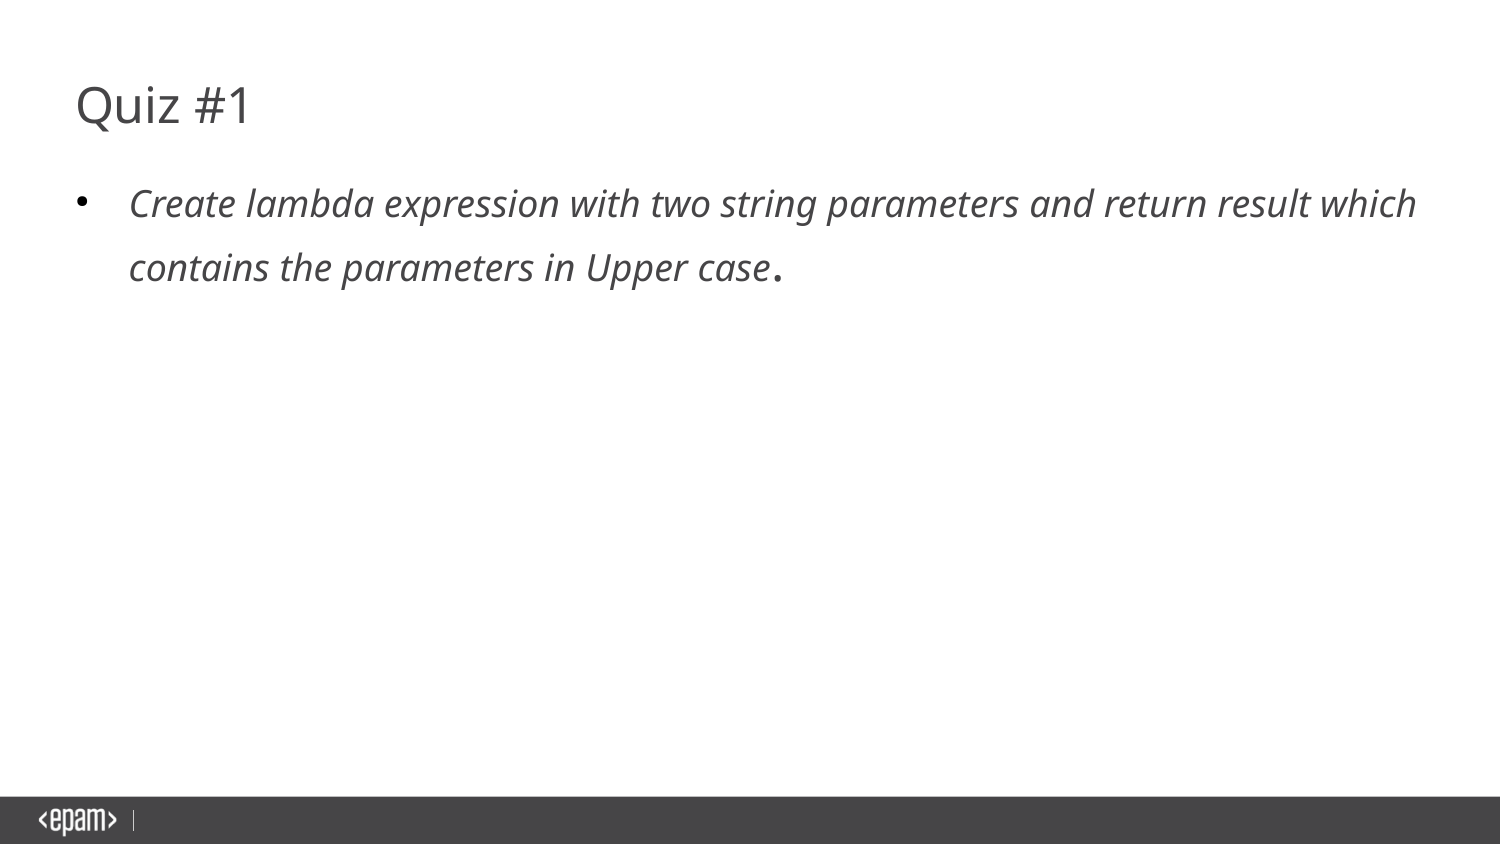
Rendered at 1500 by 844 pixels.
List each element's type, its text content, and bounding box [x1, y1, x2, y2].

list Create lambda expression with two string parameters and return result which contains the parameters in Upper case. [57, 177, 1425, 733]
title Quiz #1 [75, 33, 1425, 175]
picture [38, 808, 117, 837]
